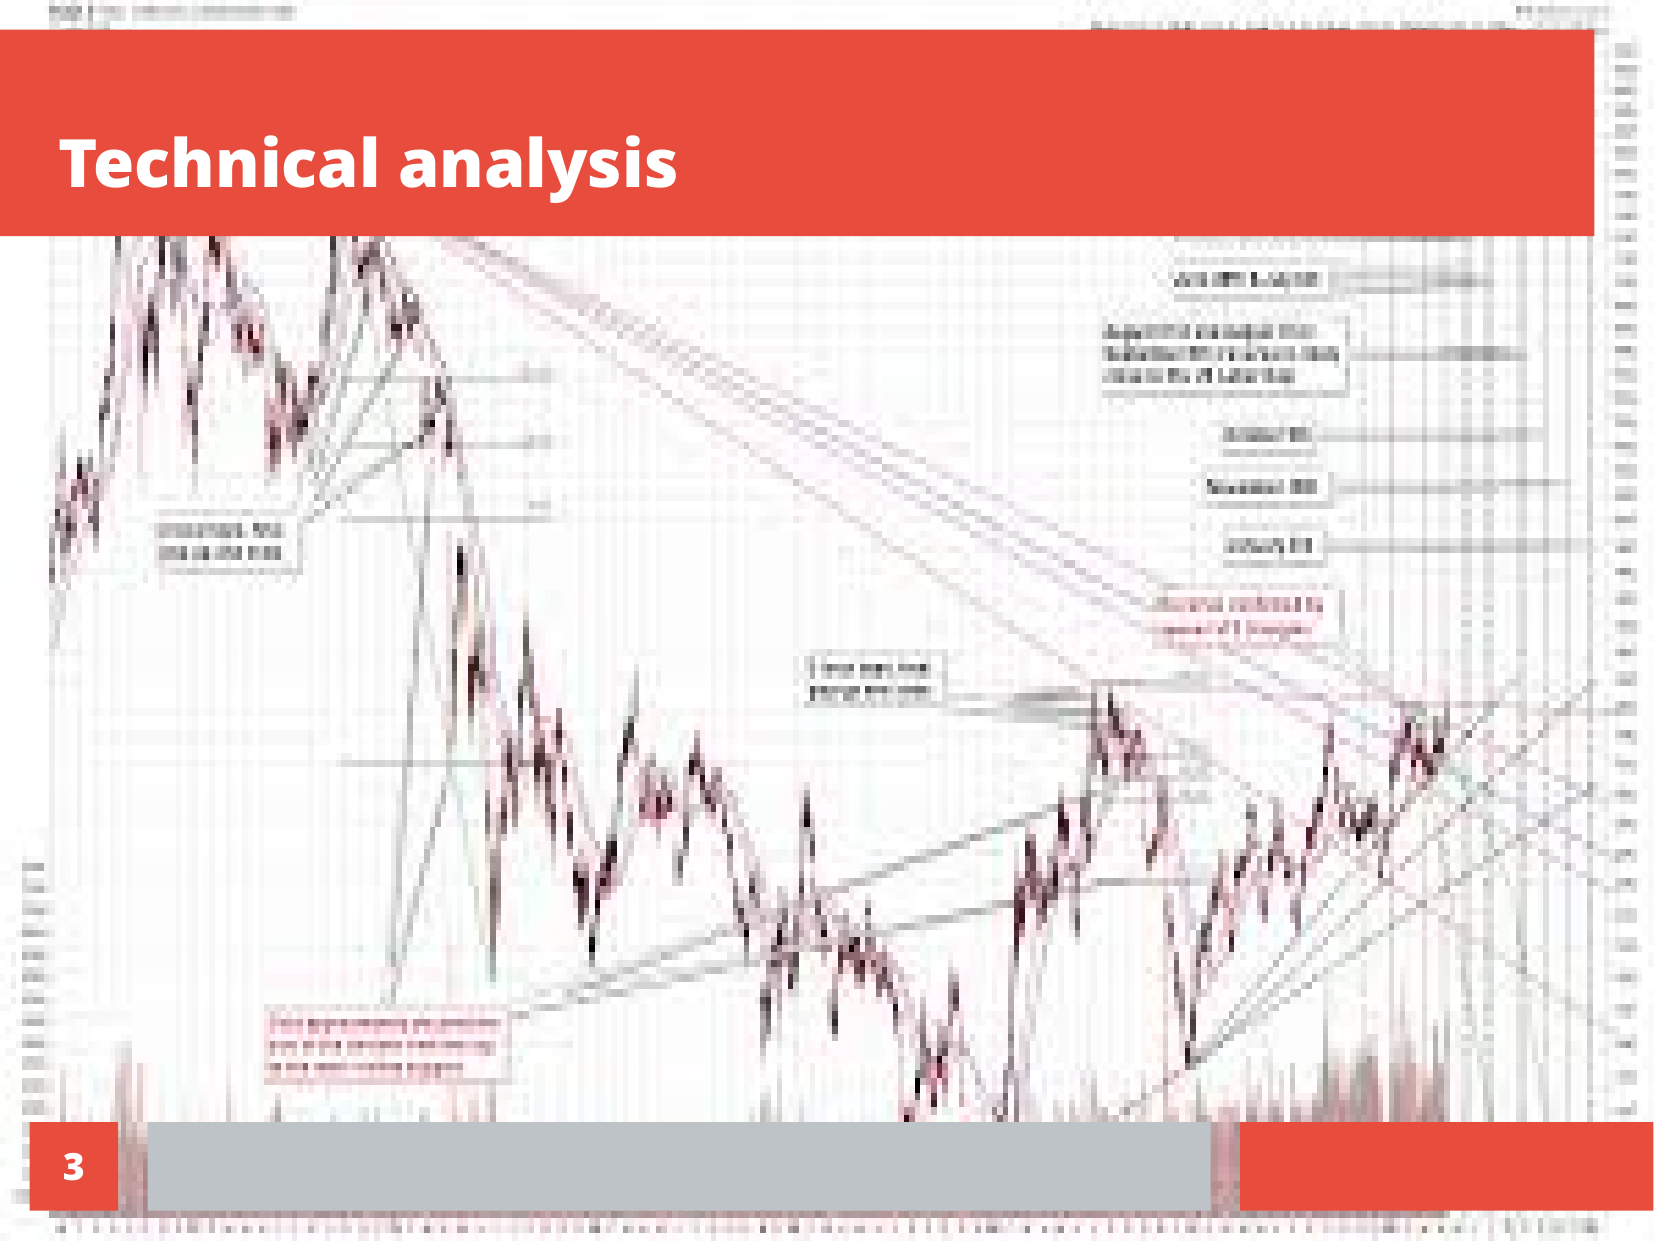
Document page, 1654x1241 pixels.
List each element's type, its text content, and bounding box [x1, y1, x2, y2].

picture [0, 0, 1654, 1241]
title Technical analysis [59, 59, 1595, 207]
